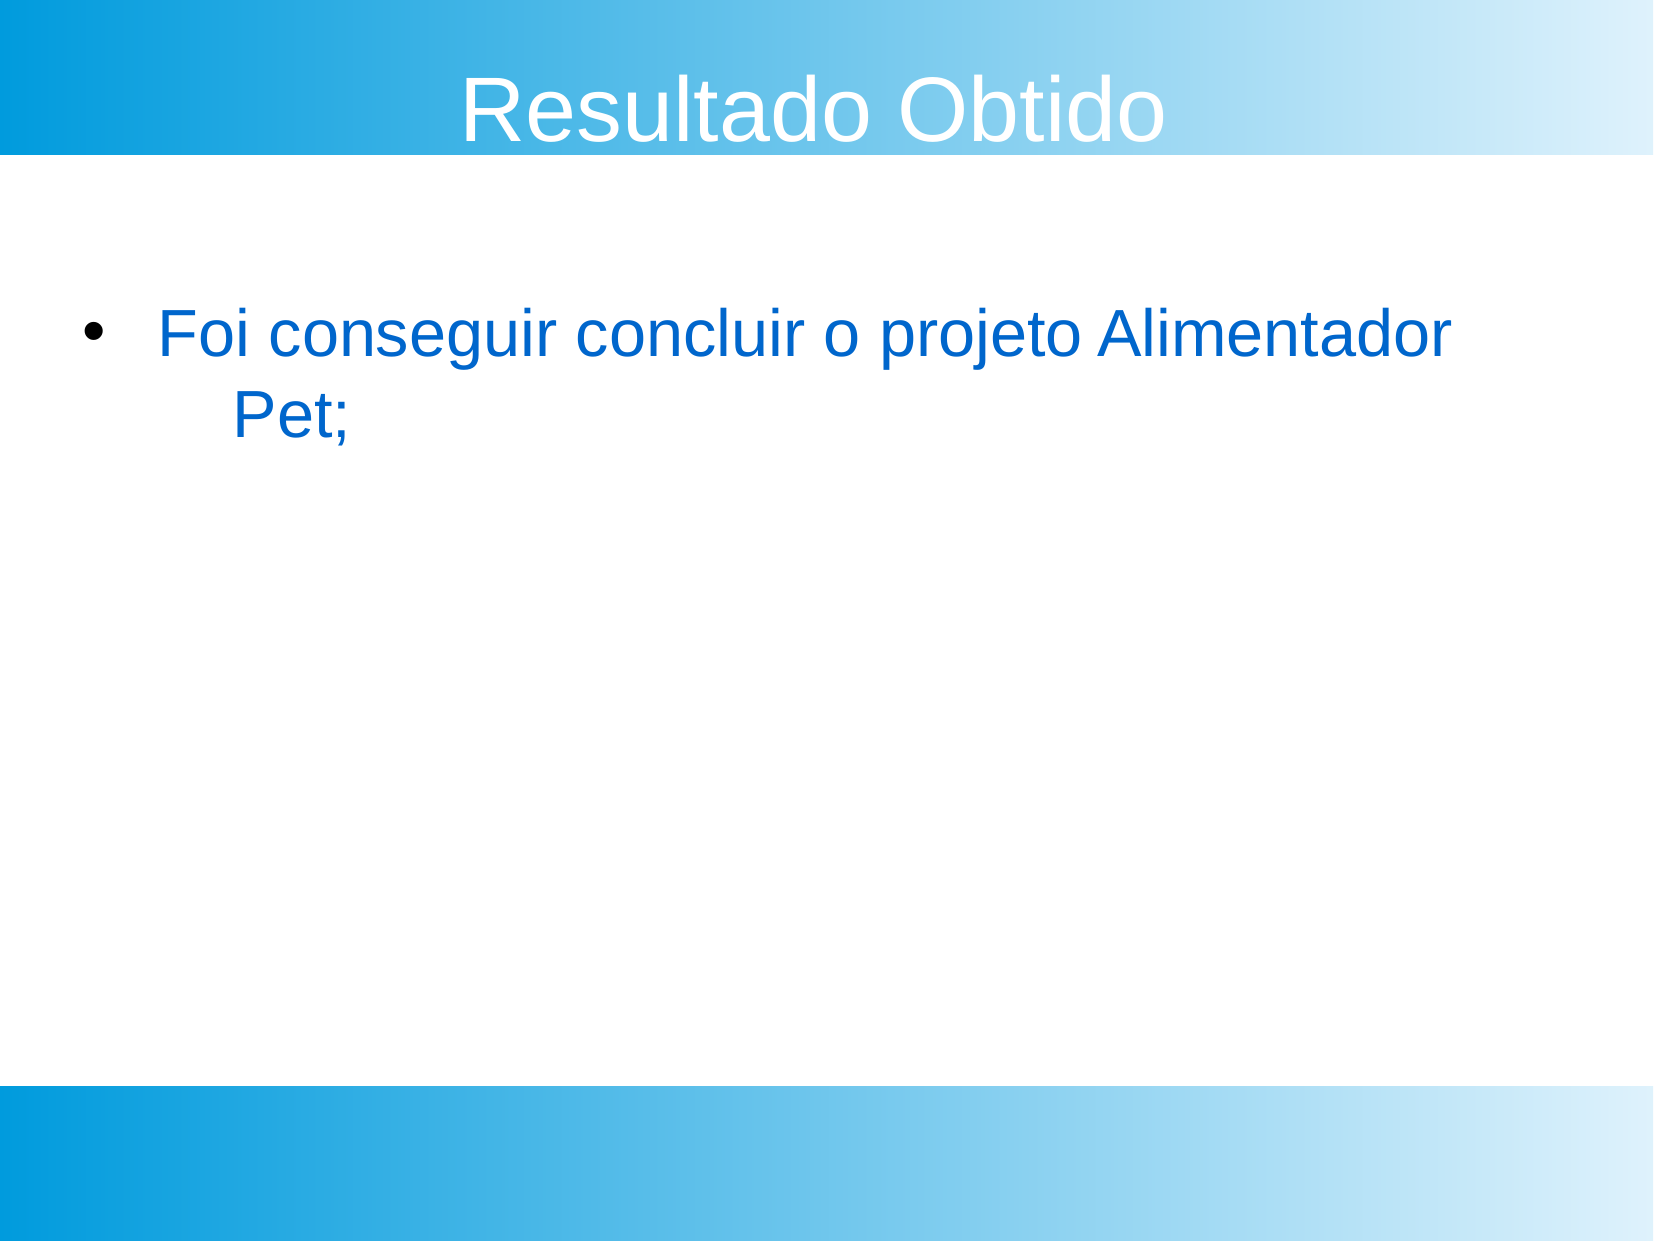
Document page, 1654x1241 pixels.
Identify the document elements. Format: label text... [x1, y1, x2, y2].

title Resultado Obtido [82, 49, 1571, 155]
list Foi conseguir concluir o projeto Alimentador Pet; [82, 290, 1571, 1010]
